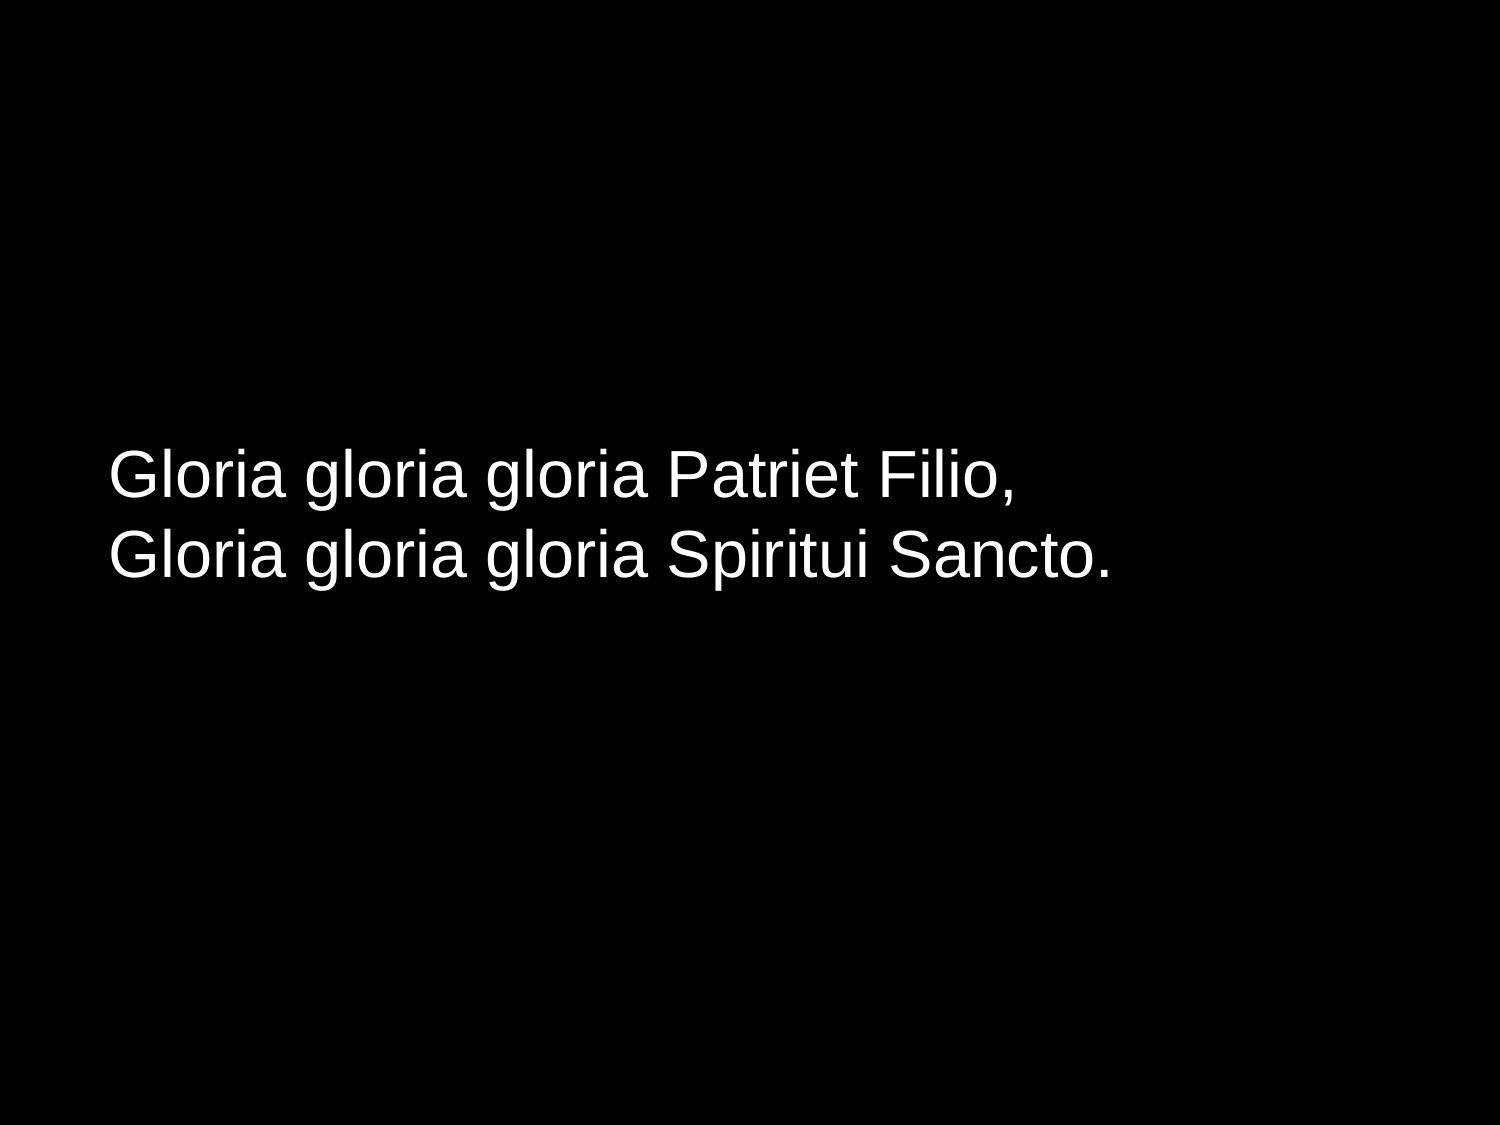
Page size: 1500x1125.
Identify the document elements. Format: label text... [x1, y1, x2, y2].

text_box Gloria gloria gloria Patriet Filio, Gloria gloria gloria Spiritui Sancto. [93, 423, 1465, 599]
